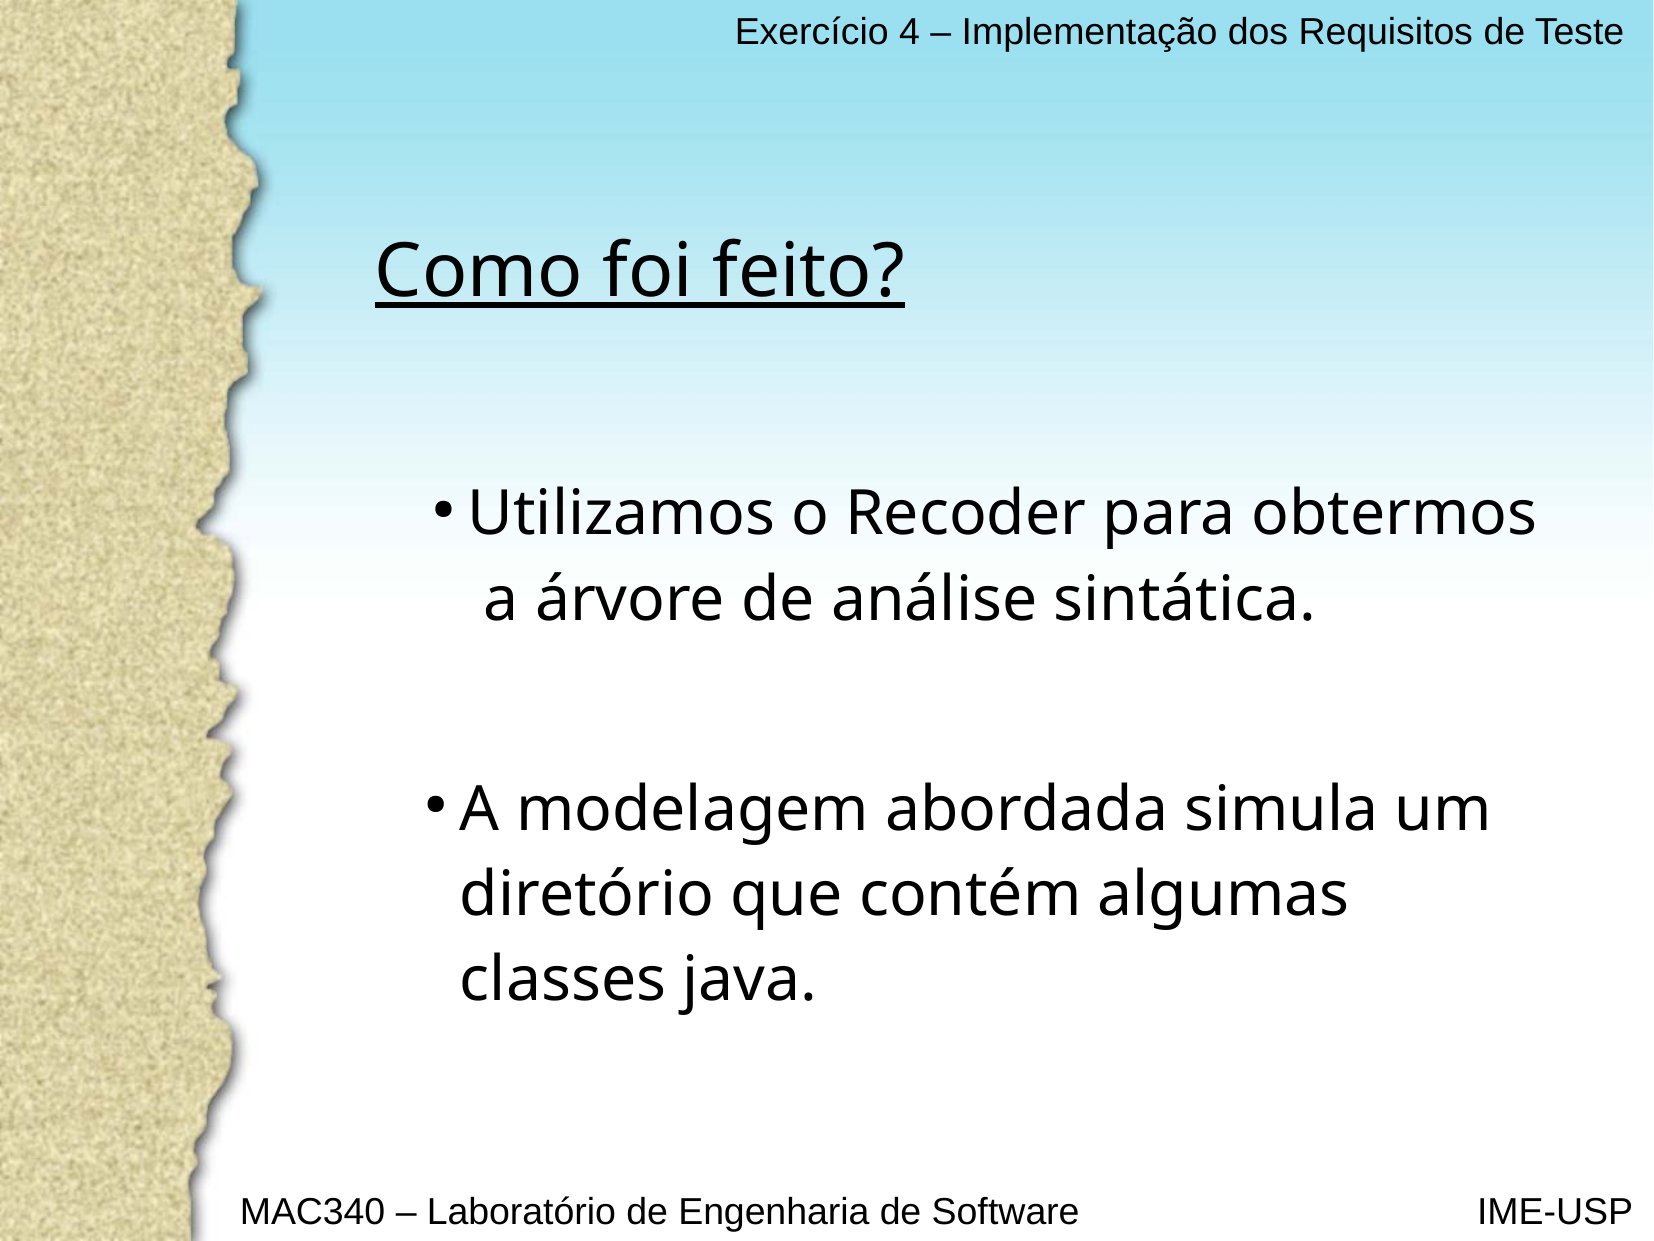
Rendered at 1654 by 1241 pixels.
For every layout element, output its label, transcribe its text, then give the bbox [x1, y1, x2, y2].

text_box MAC340 – Laboratório de Engenharia de Software IME-USP [0, 1183, 1654, 1241]
text_box Como foi feito? [360, 208, 959, 316]
text_box Utilizamos o Recoder para obtermos a árvore de análise sintática. [417, 460, 1622, 704]
text_box A modelagem abordada simula um diretório que contém algumas classes java. [409, 756, 1594, 1075]
picture [0, 0, 1654, 1183]
text_box Exercício 4 – Implementação dos Requisitos de Teste [720, 3, 1654, 61]
